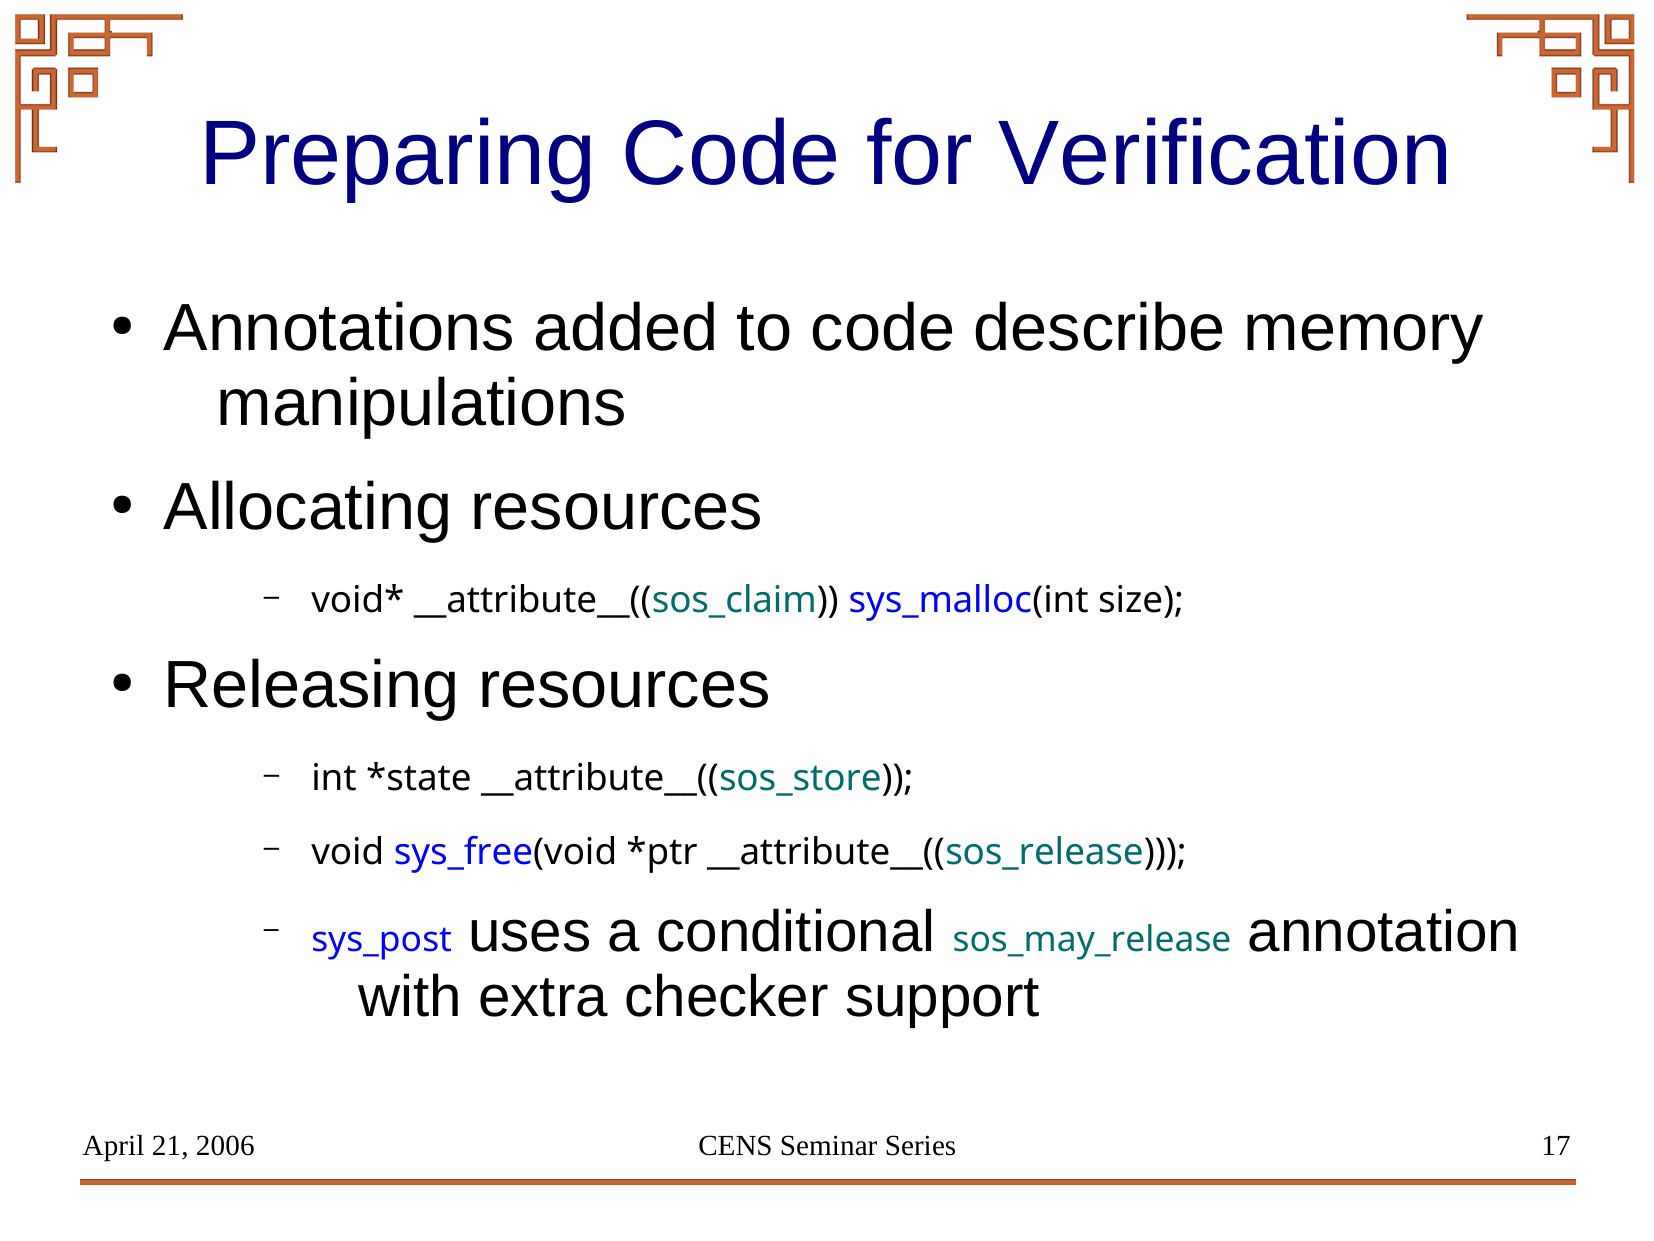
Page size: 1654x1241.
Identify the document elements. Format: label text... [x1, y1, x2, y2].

list Annotations added to code describe memory manipulations Allocating resources void* __attribute__((sos_claim)) sys_malloc(int size); Releasing resources int *state __attribute__((sos_store)); void sys_free(void *ptr __attribute__((sos_release))); sys_post uses a conditional sos_may_release annotation with extra checker support [75, 290, 1613, 1109]
picture [80, 1179, 1576, 1185]
picture [0, 0, 194, 194]
title Preparing Code for Verification [82, 49, 1571, 257]
picture [1456, 0, 1650, 194]
